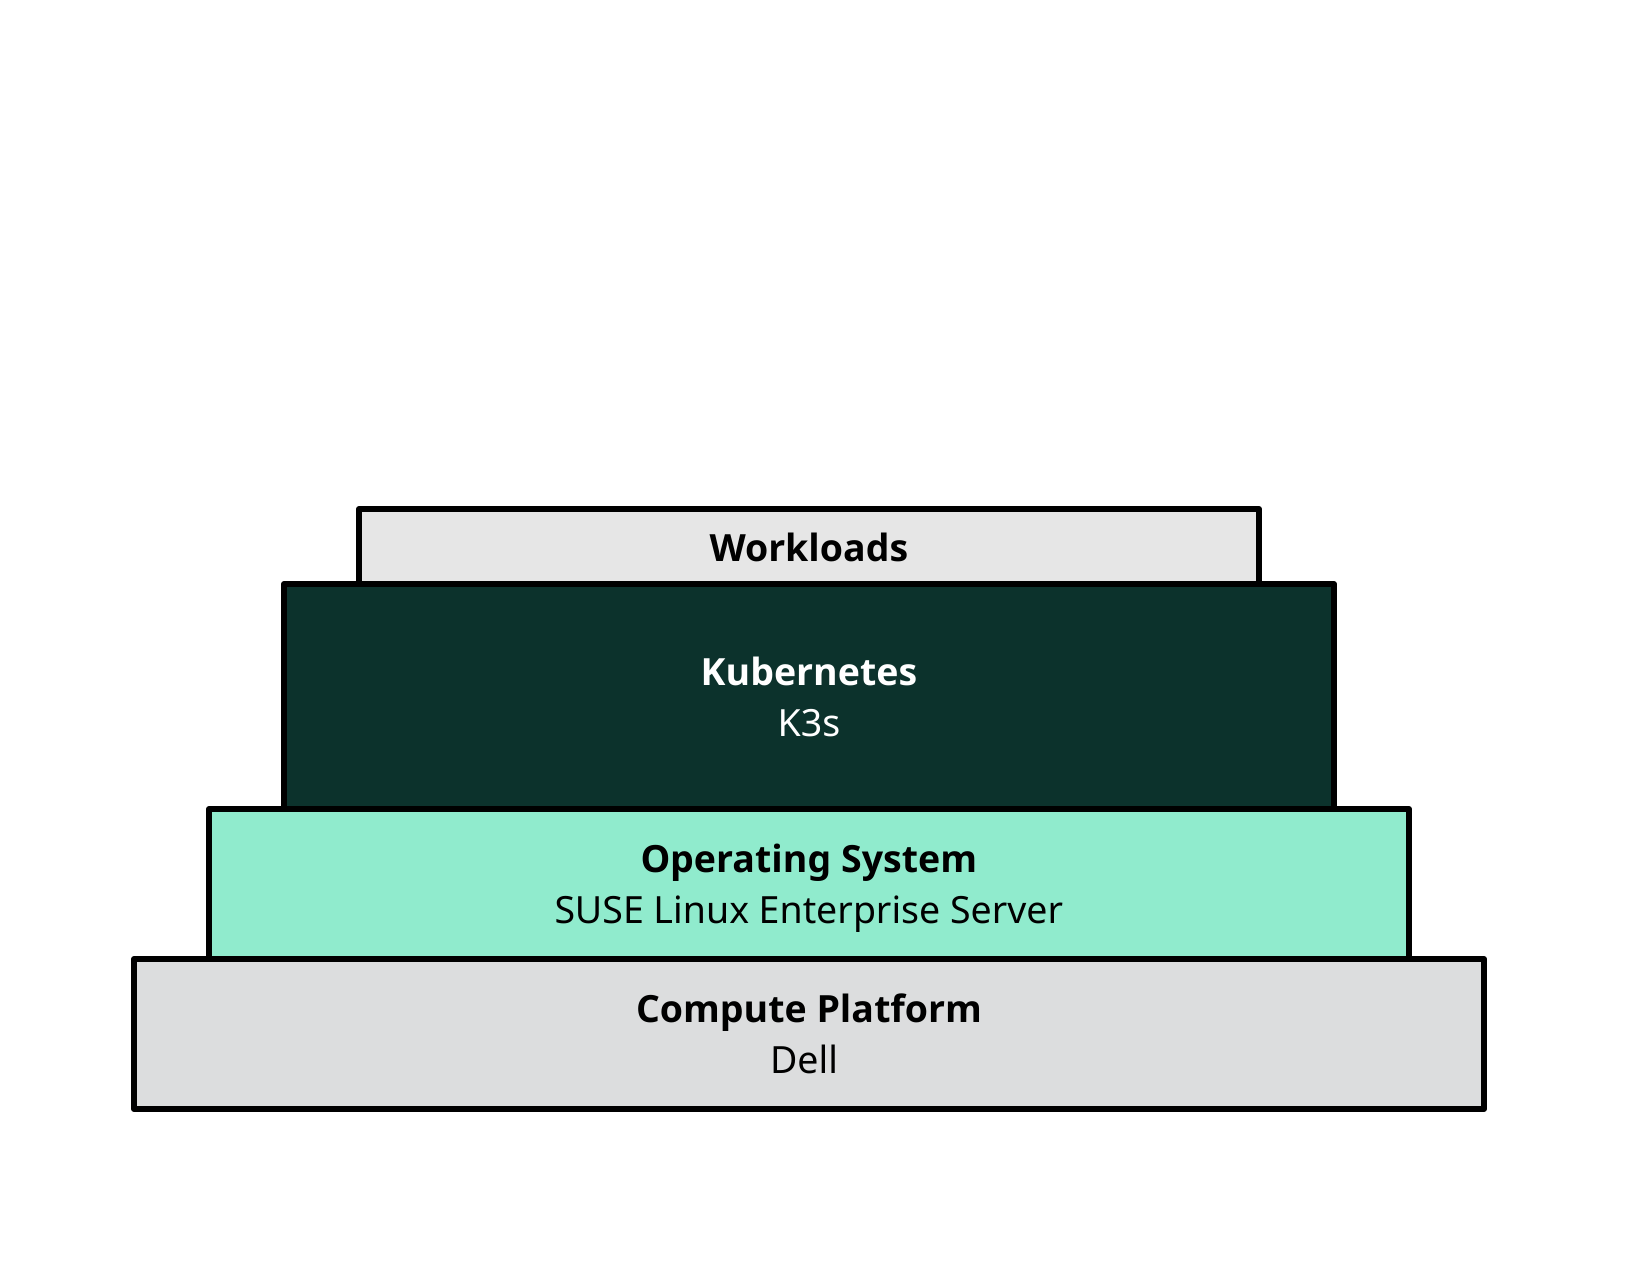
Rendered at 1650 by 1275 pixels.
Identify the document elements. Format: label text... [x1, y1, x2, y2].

text_box Operating System SUSE Linux Enterprise Server [209, 809, 1410, 960]
text_box Workloads [359, 509, 1260, 585]
text_box Compute Platform Dell [134, 959, 1485, 1110]
text_box Kubernetes K3s [284, 584, 1335, 810]
